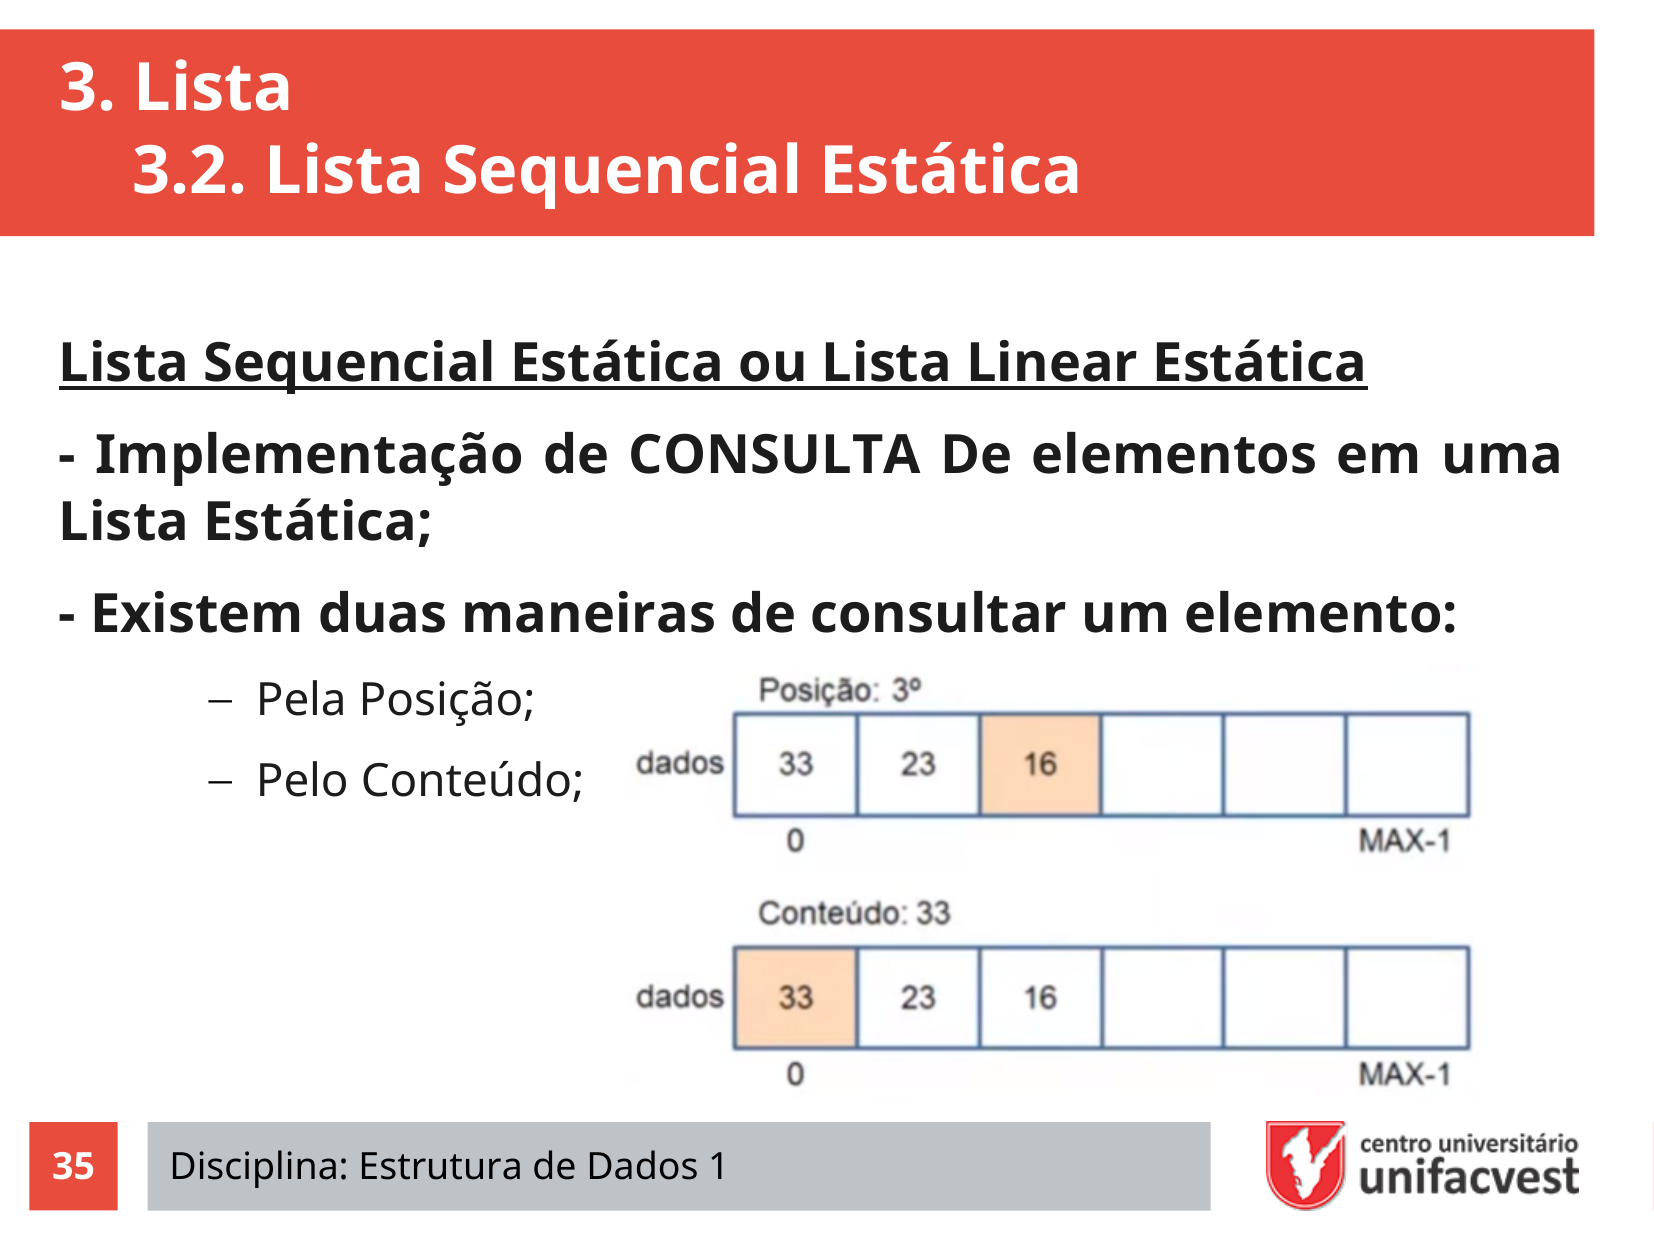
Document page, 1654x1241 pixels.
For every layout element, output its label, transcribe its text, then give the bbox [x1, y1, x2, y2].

text_box [1238, 1120, 1654, 1212]
list Lista Sequencial Estática ou Lista Linear Estática - Implementação de CONSULTA De elementos em uma Lista Estática; - Existem duas maneiras de consultar um elemento: Pela Posição; Pelo Conteúdo; [59, 324, 1566, 1093]
picture [1266, 1121, 1579, 1211]
text_box Disciplina: Estrutura de Dados 1 [154, 1132, 1205, 1196]
picture [625, 664, 1480, 1099]
title 3. Lista 3.2. Lista Sequencial Estática [59, 59, 1595, 207]
